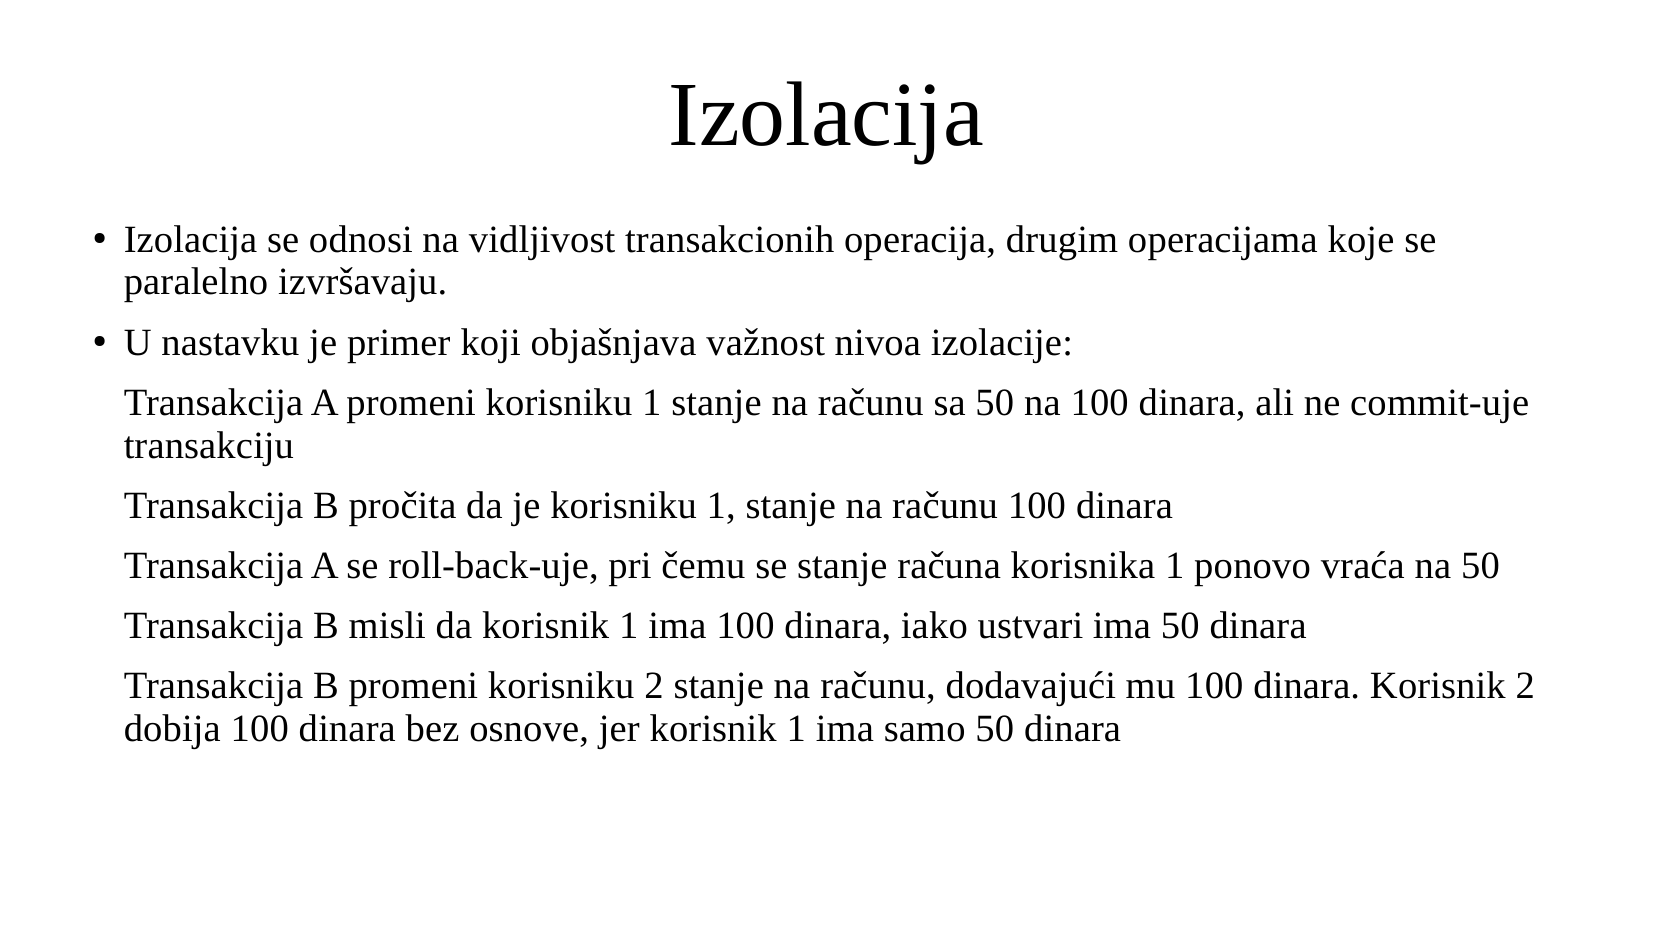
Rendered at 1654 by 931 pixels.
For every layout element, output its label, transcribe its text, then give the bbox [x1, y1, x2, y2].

title Izolacija [82, 37, 1571, 193]
list Izolacija se odnosi na vidljivost transakcionih operacija, drugim operacijama koje se paralelno izvršavaju. U nastavku je primer koji objašnjava važnost nivoa izolacije: Transakcija A promeni korisniku 1 stanje na računu sa 50 na 100 dinara, ali ne commit-uje transakciju Transakcija B pročita da je korisniku 1, stanje na računu 100 dinara Transakcija A se roll-back-uje, pri čemu se stanje računa korisnika 1 ponovo vraća na 50 Transakcija B misli da korisnik 1 ima 100 dinara, iako ustvari ima 50 dinara Transakcija B promeni korisniku 2 stanje na računu, dodavajući mu 100 dinara. Korisnik 2 dobija 100 dinara bez osnove, jer korisnik 1 ima samo 50 dinara [82, 217, 1571, 758]
